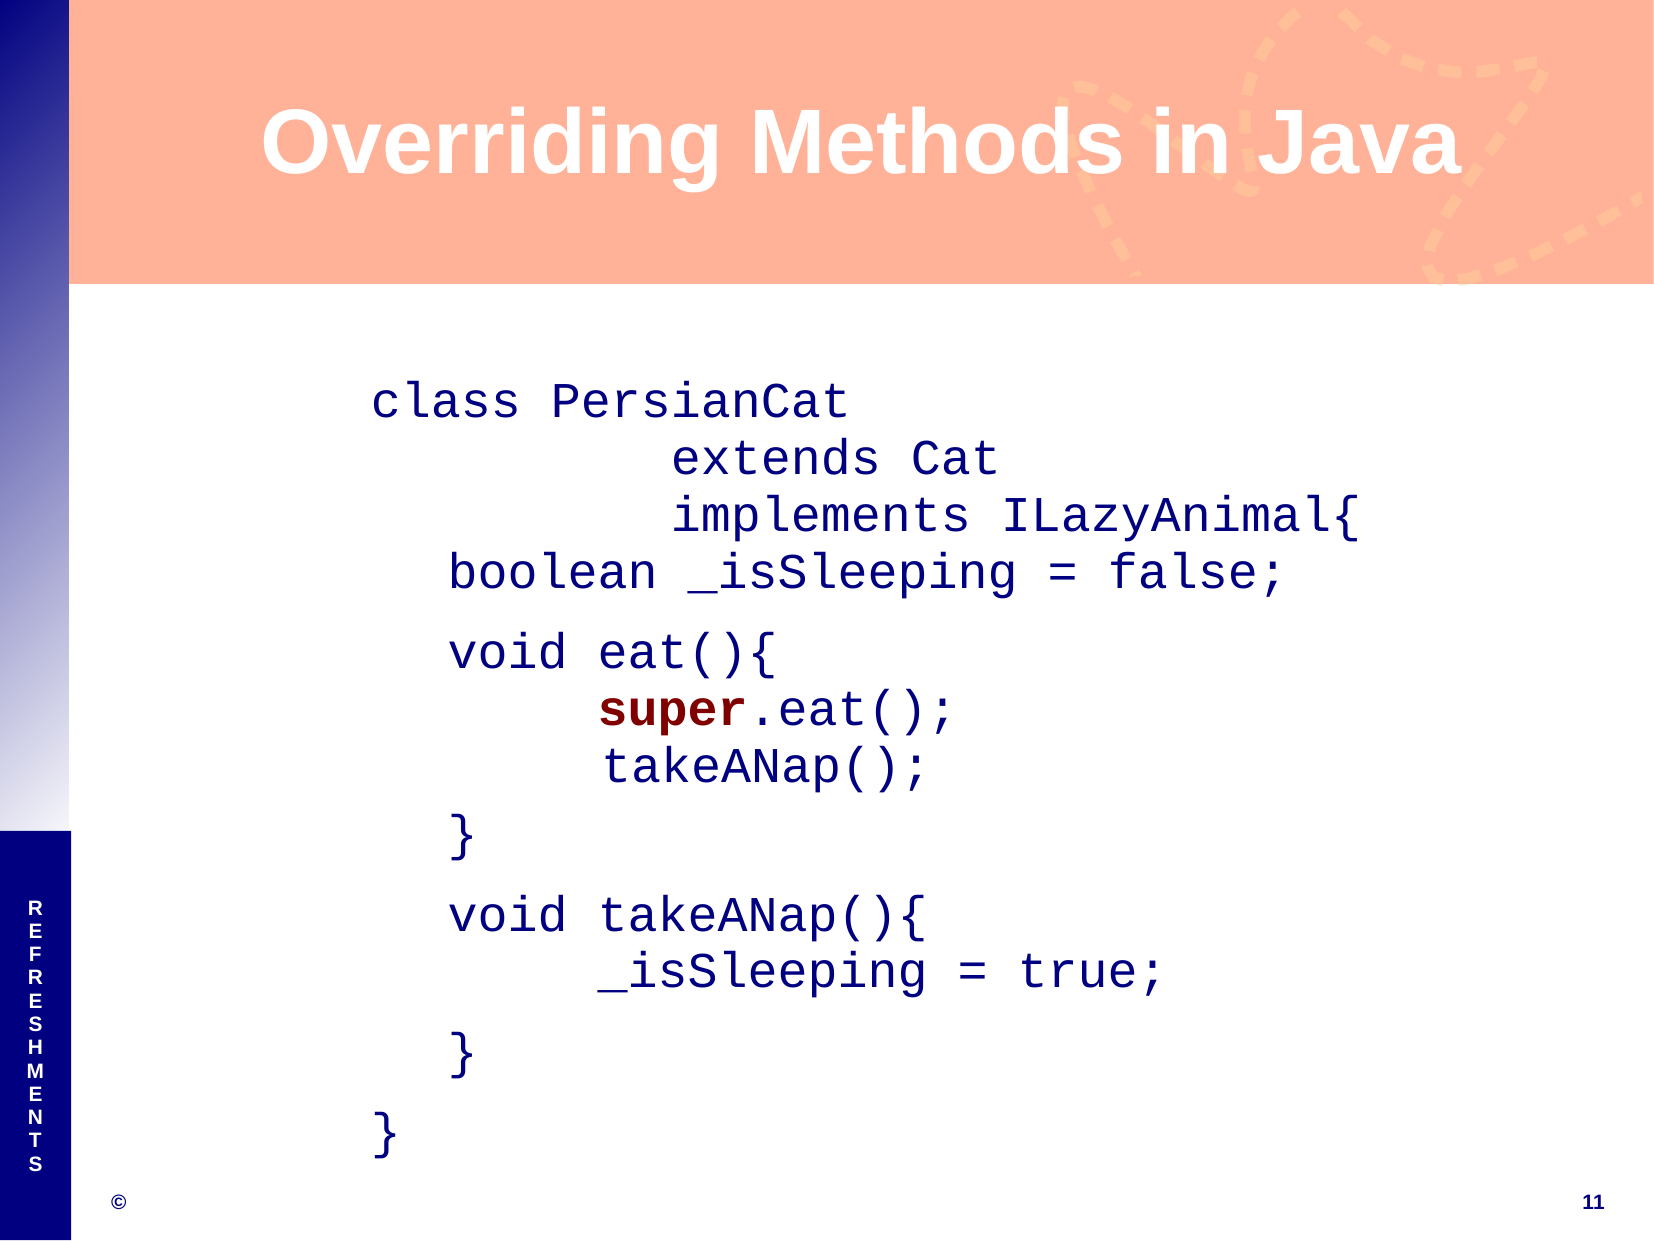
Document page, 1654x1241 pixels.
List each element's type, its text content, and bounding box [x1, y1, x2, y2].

title Overriding Methods in Java [70, 37, 1654, 246]
list class PersianCat extends Cat implements ILazyAnimal{ boolean _isSleeping = false; void eat(){ super.eat(); takeANap(); } void takeANap(){ _isSleeping = true; } } [353, 376, 1372, 1164]
text_box R E F R E S H M E N T S [0, 831, 71, 1241]
